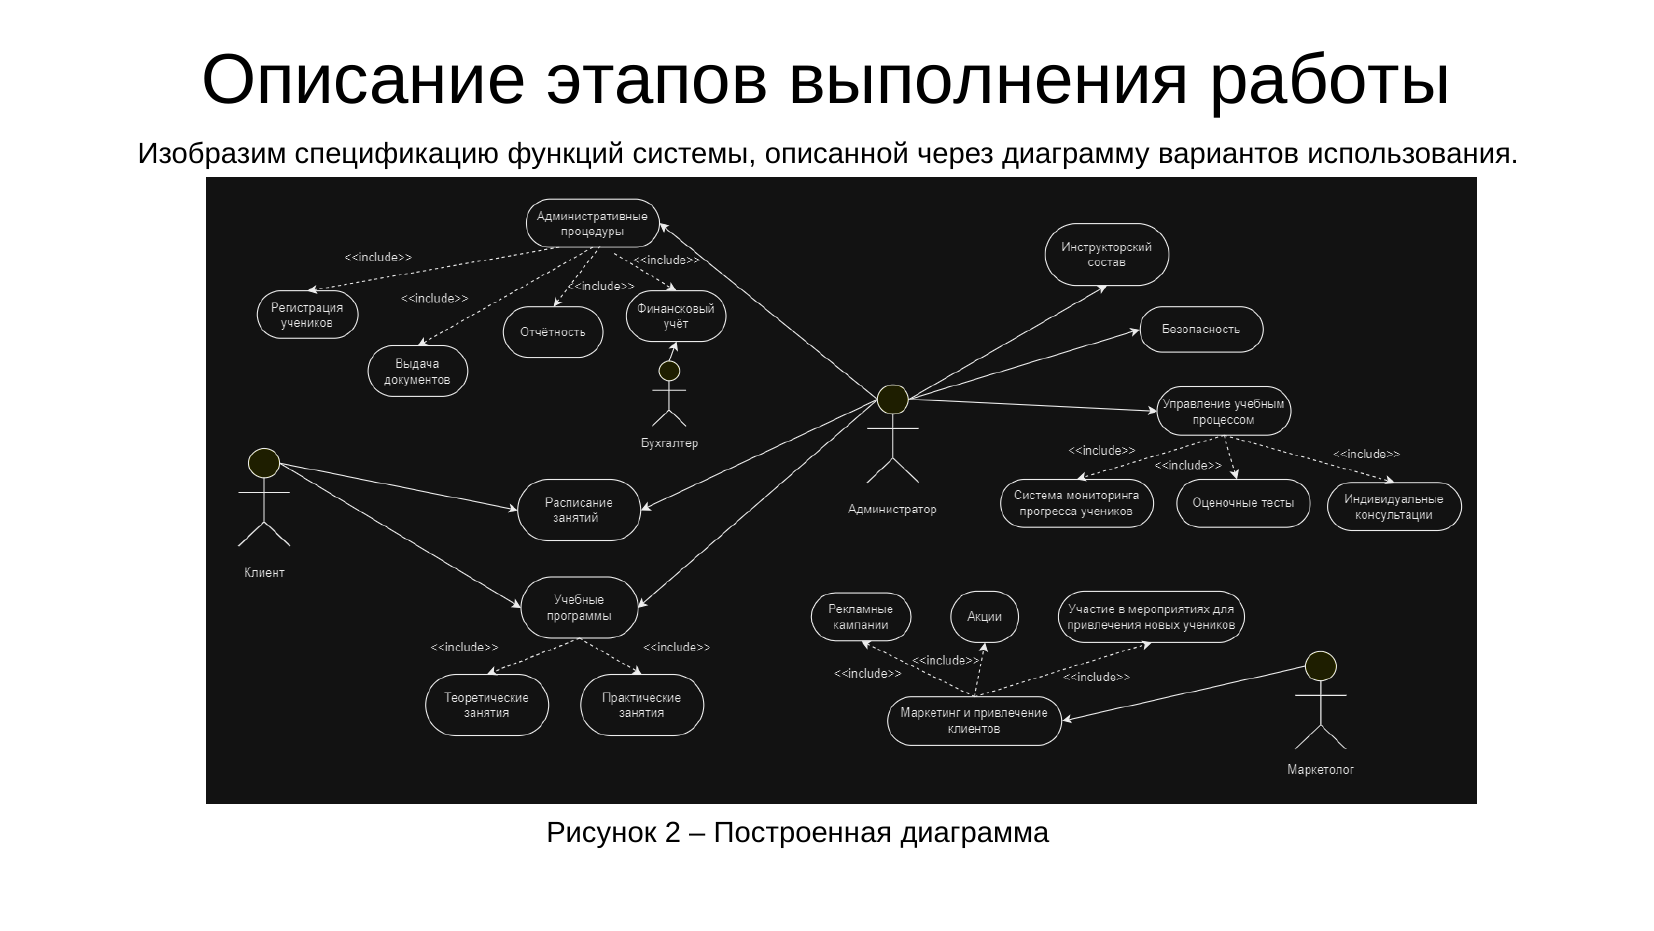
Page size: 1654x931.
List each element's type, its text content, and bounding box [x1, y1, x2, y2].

title Описание этапов выполнения работы [82, 0, 1571, 119]
text_box Изобразим спецификацию функций системы, описанной через диаграмму вариантов использования. [123, 129, 1536, 178]
text_box Рисунок 2 – Построенная диаграмма [531, 808, 1065, 857]
picture [206, 177, 1477, 804]
